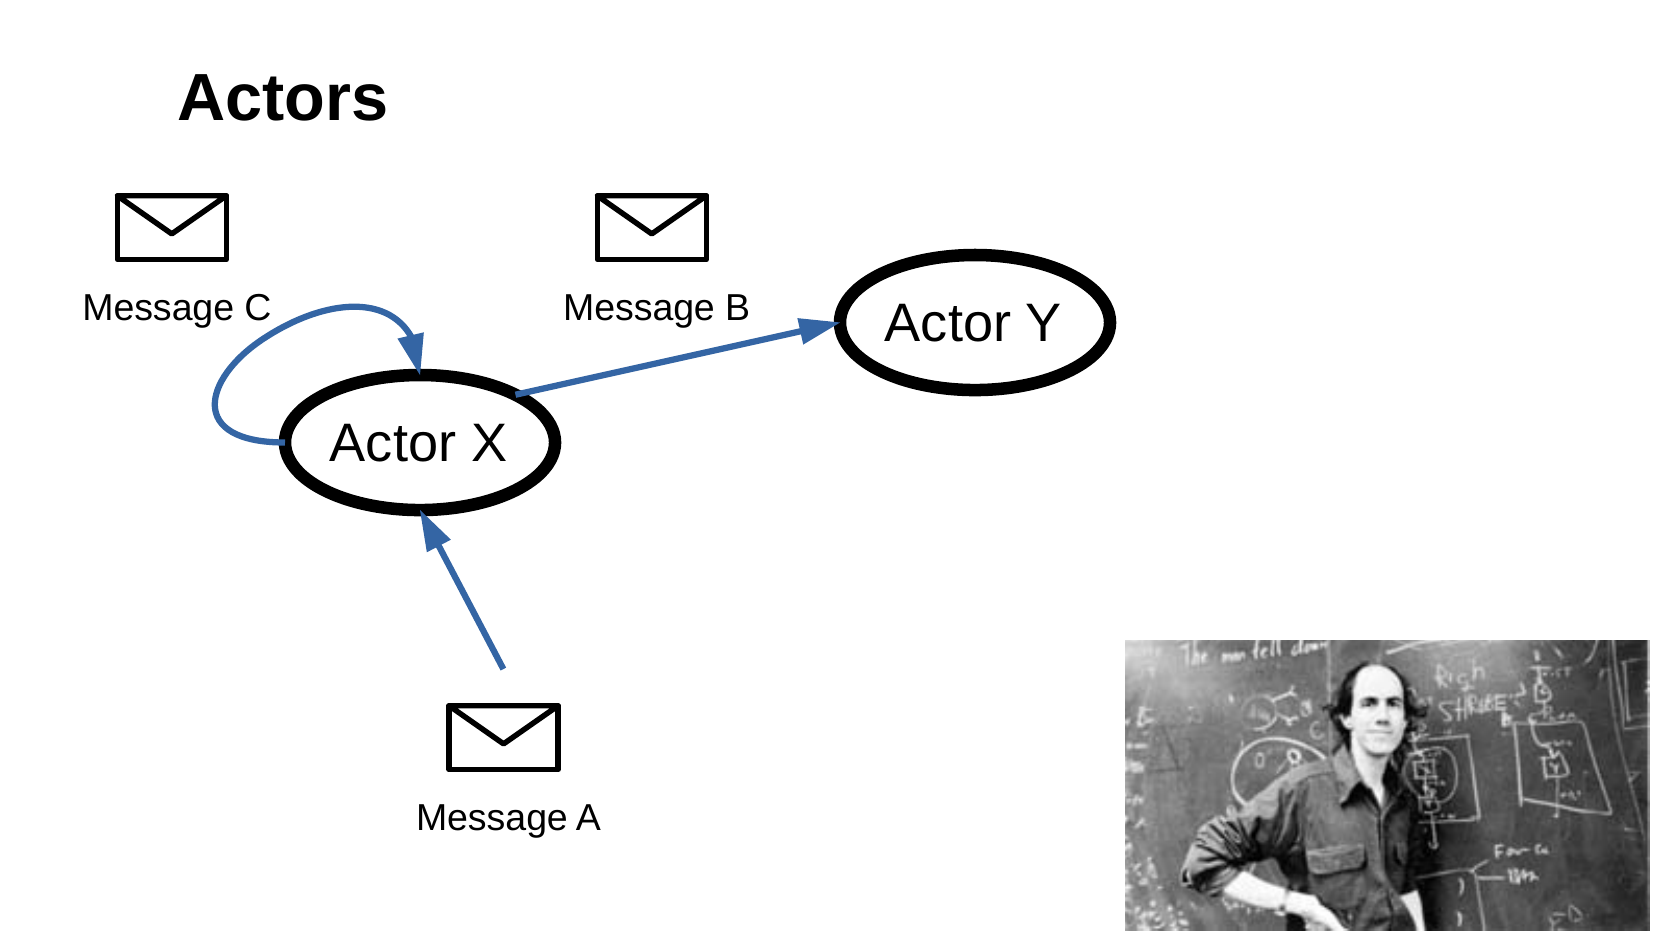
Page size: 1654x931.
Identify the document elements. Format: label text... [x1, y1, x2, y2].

picture [1125, 640, 1650, 931]
list Actors [106, 60, 1651, 856]
text_box Actor Y [870, 284, 1096, 361]
picture [103, 159, 241, 331]
picture [435, 669, 572, 841]
picture [583, 159, 721, 331]
text_box Actor X [315, 404, 541, 481]
